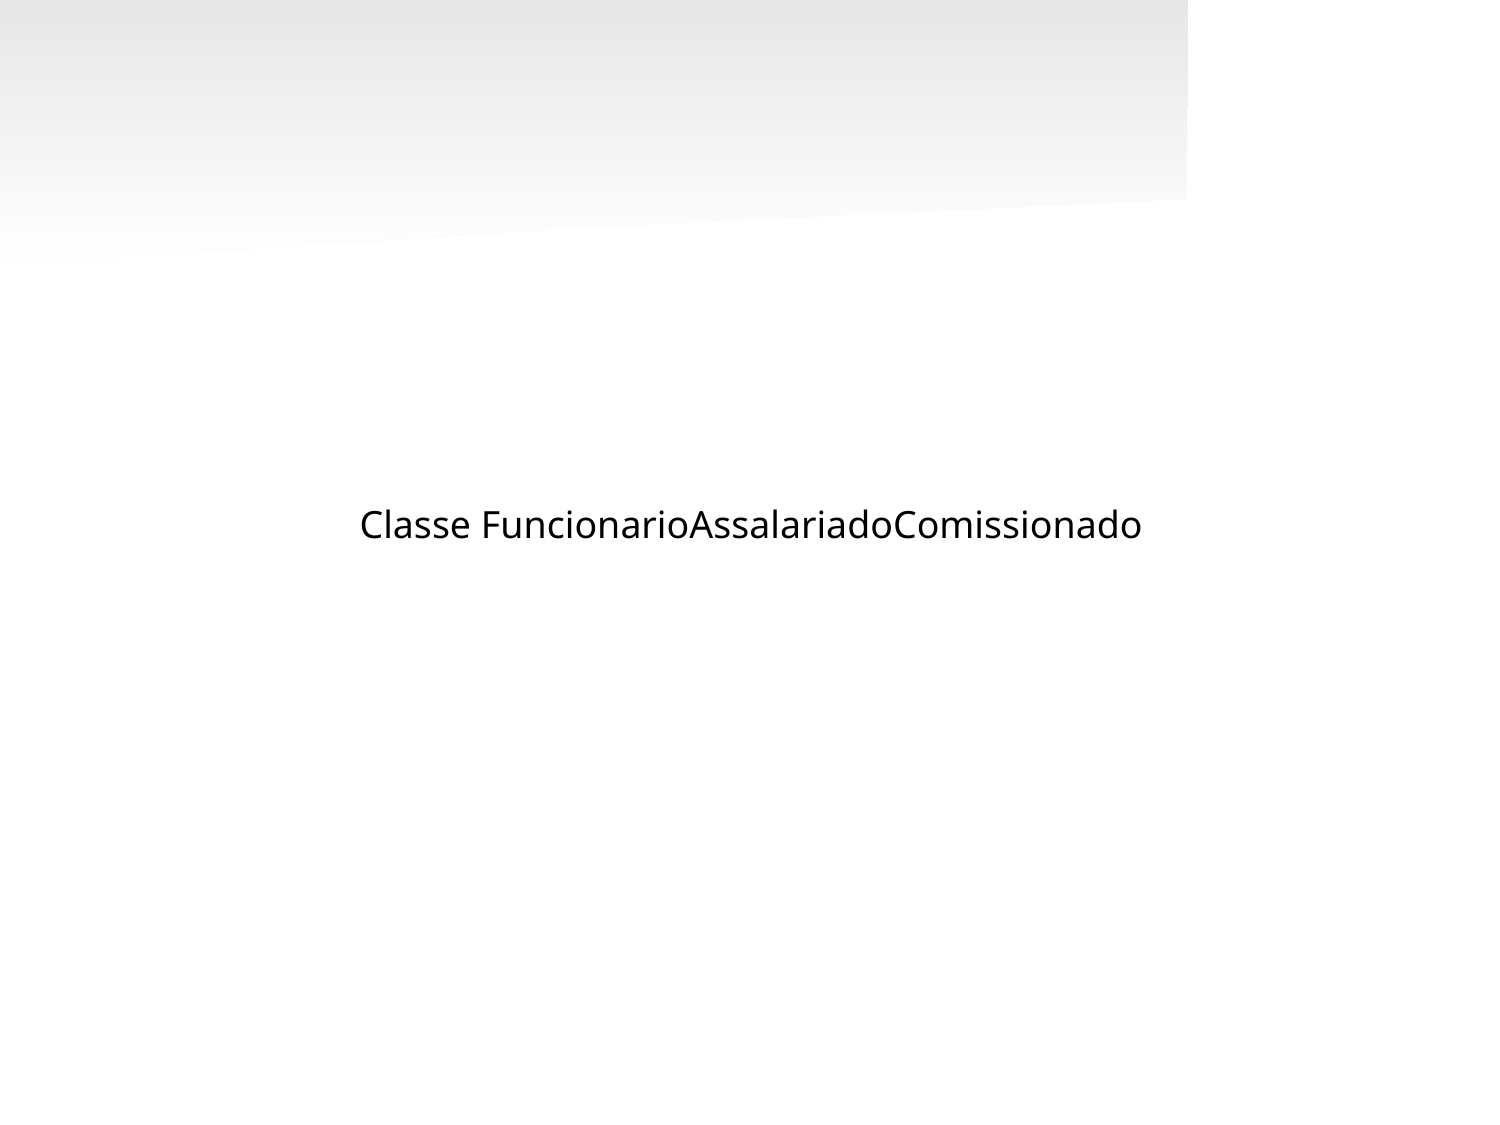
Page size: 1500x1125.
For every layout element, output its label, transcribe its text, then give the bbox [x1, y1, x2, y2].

subtitle Classe FuncionarioAssalariadoComissionado [76, 42, 1427, 1005]
